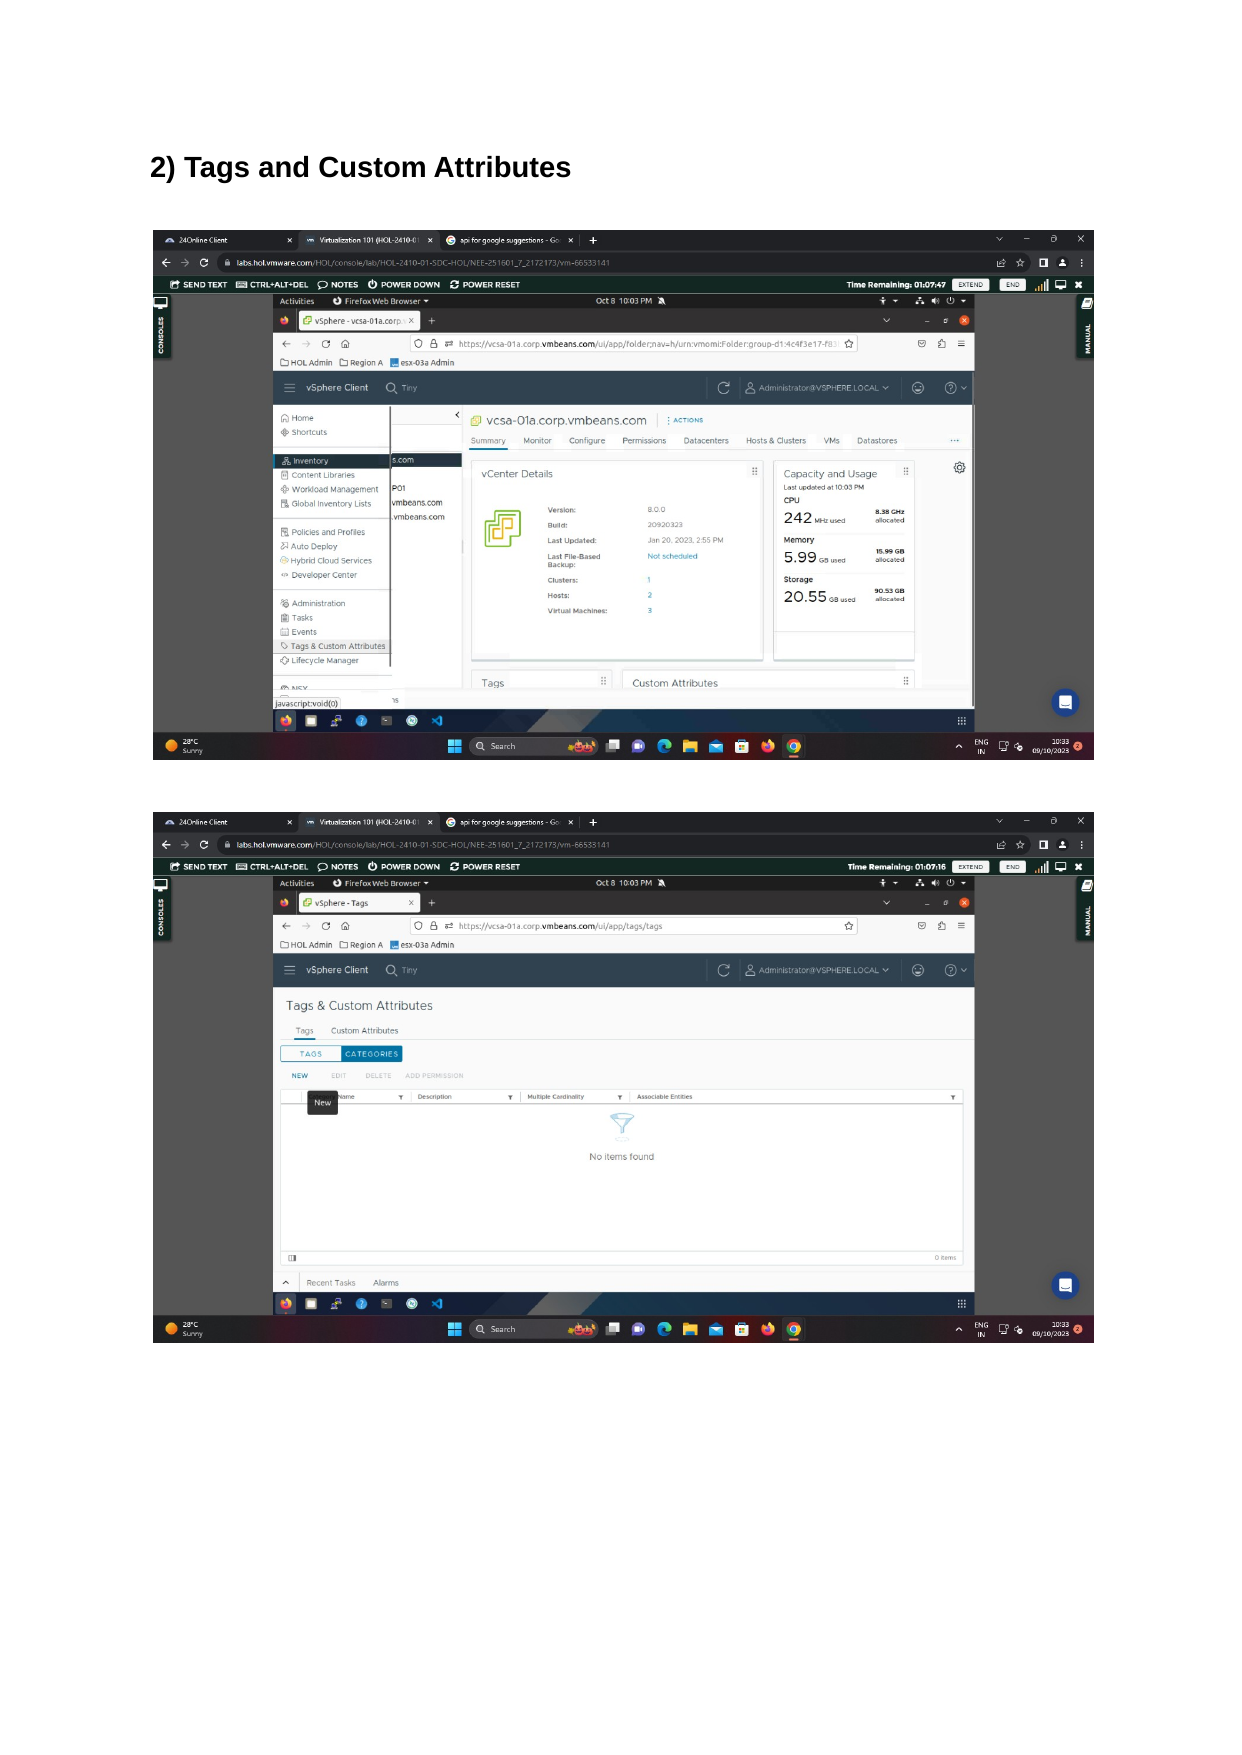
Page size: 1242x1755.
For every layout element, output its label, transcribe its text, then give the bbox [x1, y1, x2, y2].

text_box 2) Tags and Custom Attributes [147, 146, 575, 184]
picture [153, 230, 1094, 760]
picture [153, 812, 1094, 1343]
